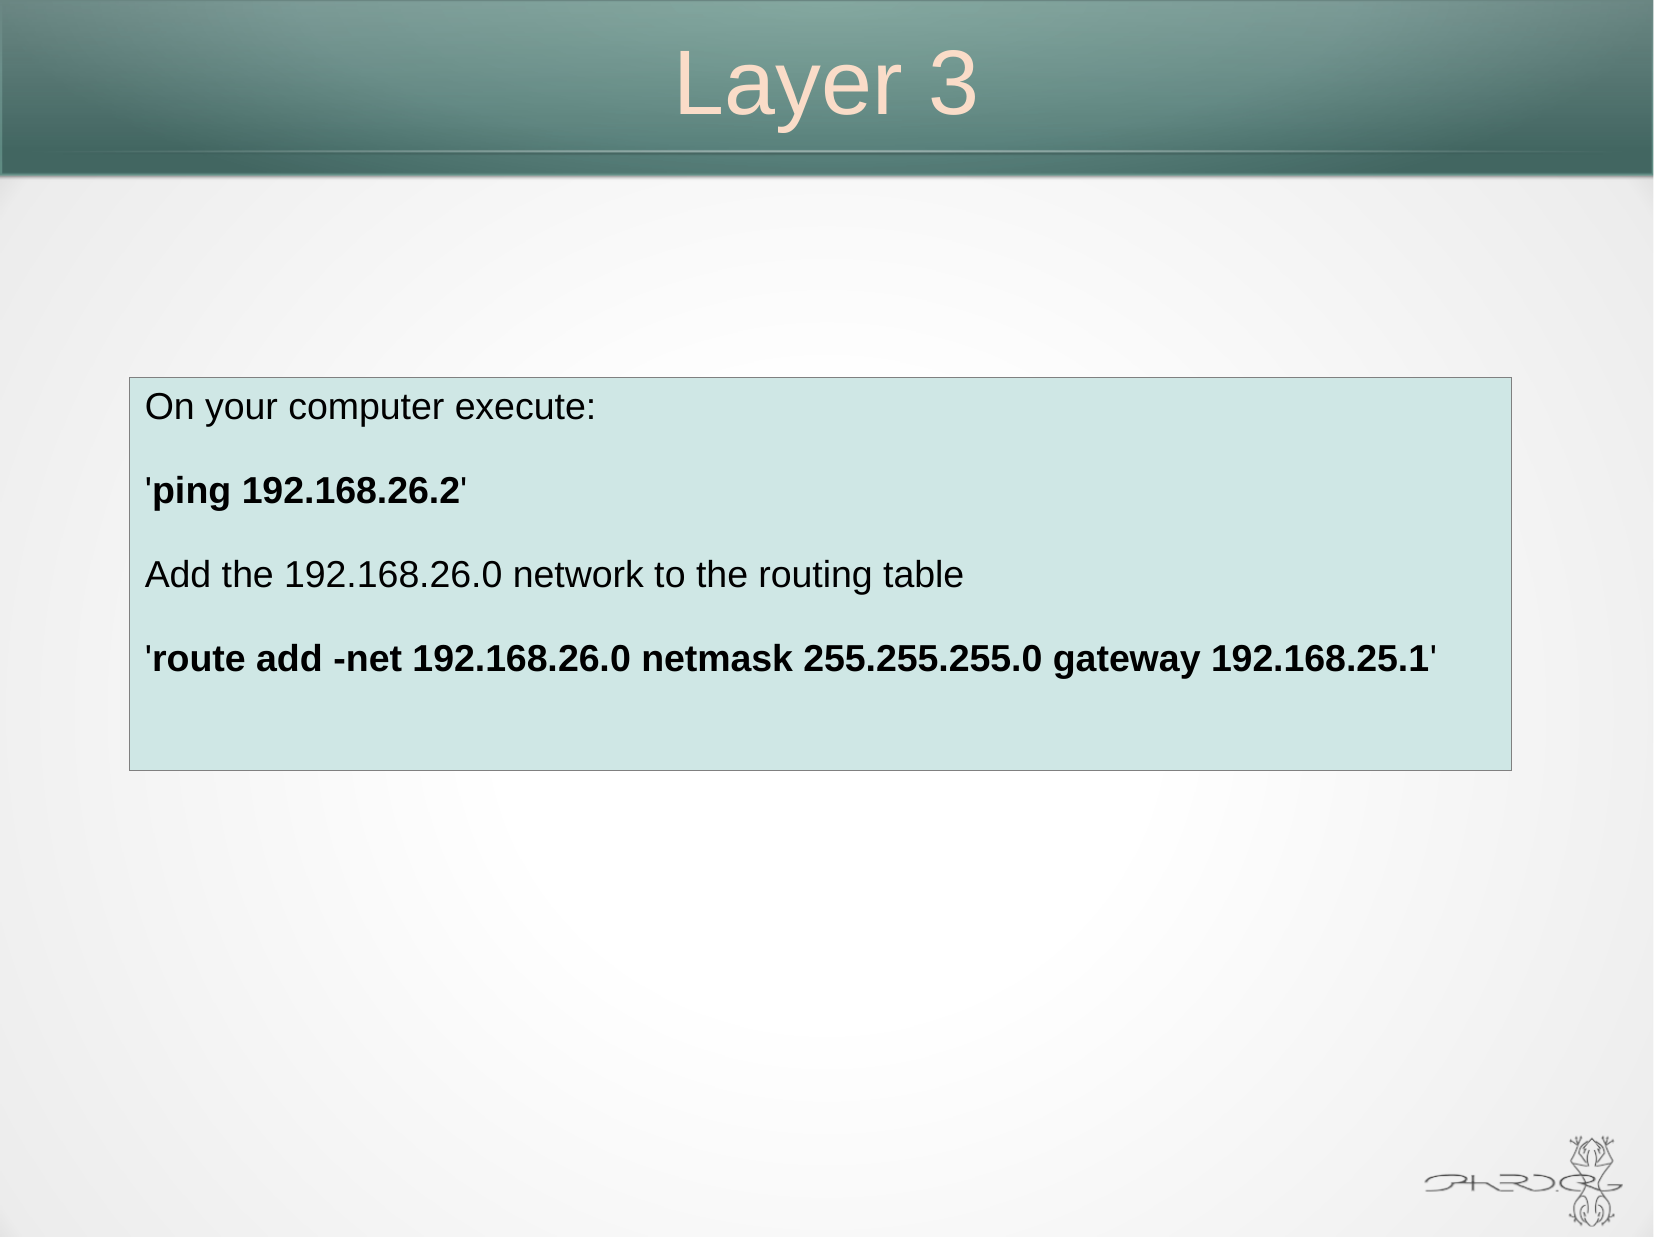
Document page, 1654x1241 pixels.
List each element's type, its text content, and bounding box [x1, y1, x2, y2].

text_box On your computer execute: 'ping 192.168.26.2' Add the 192.168.26.0 network to the routing table 'route add -net 192.168.26.0 netmask 255.255.255.0 gateway 192.168.25.1' [129, 377, 1512, 771]
title [82, 11, 1571, 154]
picture [0, 0, 1654, 1237]
